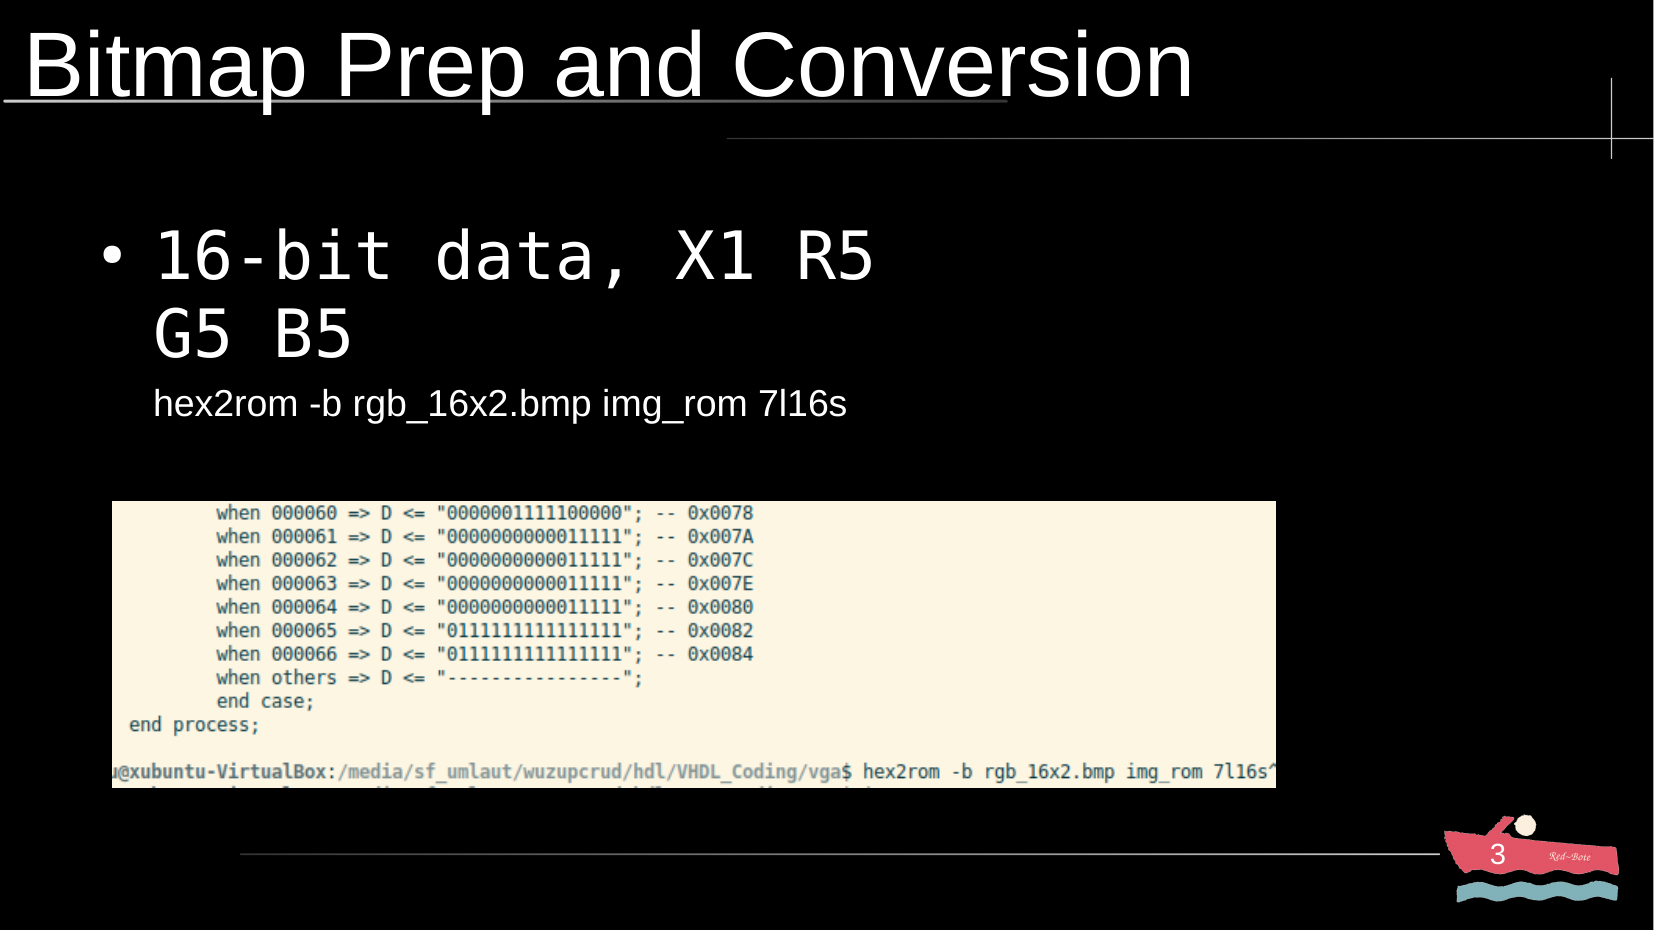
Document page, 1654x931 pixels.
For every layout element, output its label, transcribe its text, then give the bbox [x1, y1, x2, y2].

picture [112, 501, 1276, 788]
text_box hex2rom -b rgb_16x2.bmp img_rom 7l16s [138, 375, 863, 432]
title Bitmap Prep and Conversion [23, 11, 1589, 119]
picture [1440, 807, 1625, 908]
list 16-bit data, X1 R5 G5 B5 [82, 217, 938, 376]
